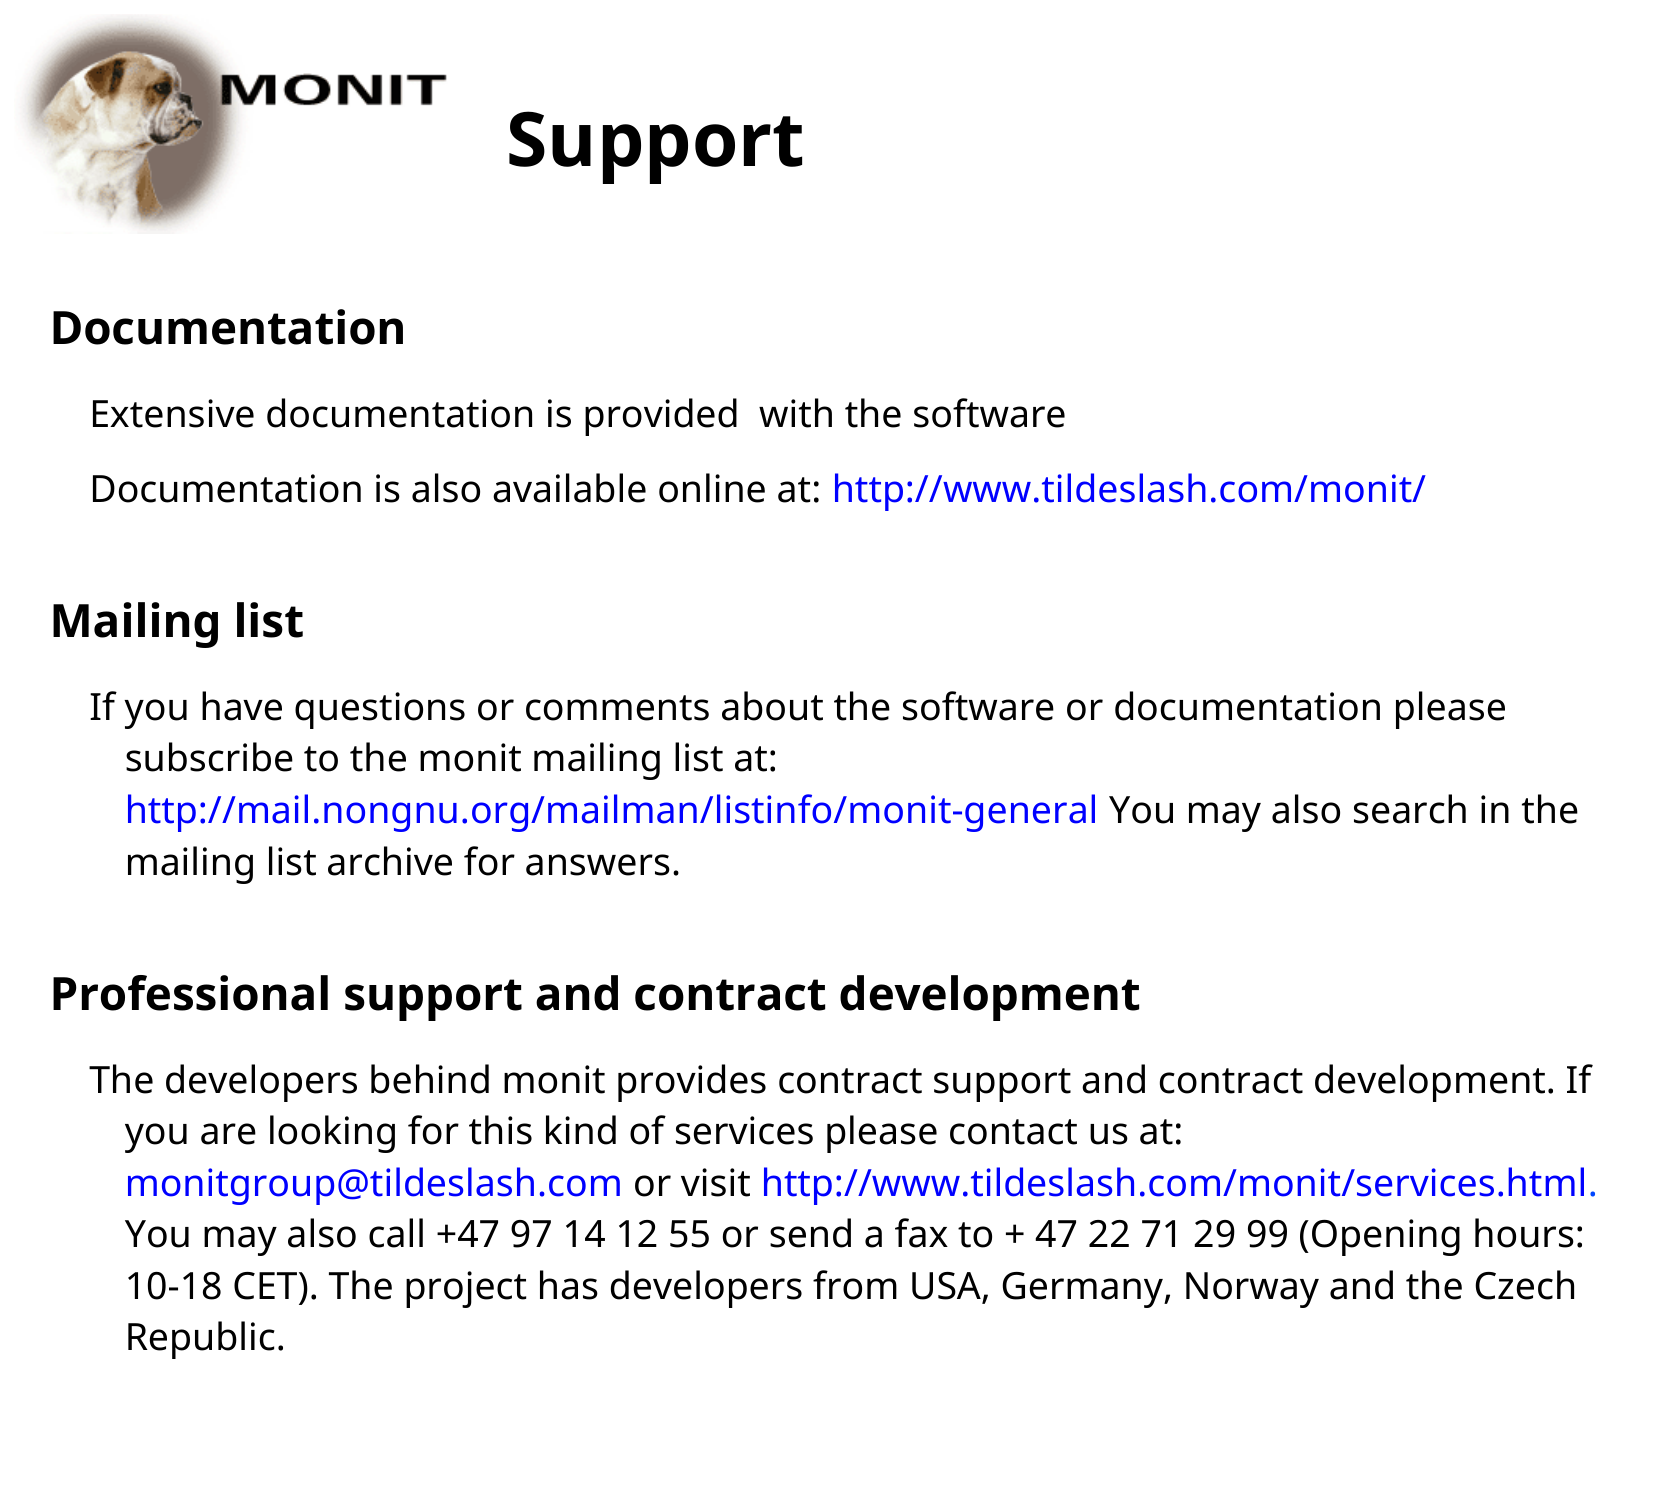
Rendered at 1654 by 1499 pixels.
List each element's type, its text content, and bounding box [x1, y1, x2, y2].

list Documentation Extensive documentation is provided with the software Documentation is also available online at: http://www.tildeslash.com/monit/ Mailing list If you have questions or comments about the software or documentation please subscribe to the monit mailing list at: http://mail.nongnu.org/mailman/listinfo/monit-general You may also search in the mailing list archive for answers. Professional support and contract development The developers behind monit provides contract support and contract development. If you are looking for this kind of services please contact us at: monitgroup@tildeslash.com or visit http://www.tildeslash.com/monit/services.html. You may also call +47 97 14 12 55 or send a fax to + 47 22 71 29 99 (Opening hours: 10-18 CET). The project has developers from USA, Germany, Norway and the Czech Republic. [22, 294, 1637, 1499]
title Support [506, 68, 797, 206]
picture [14, 14, 448, 234]
